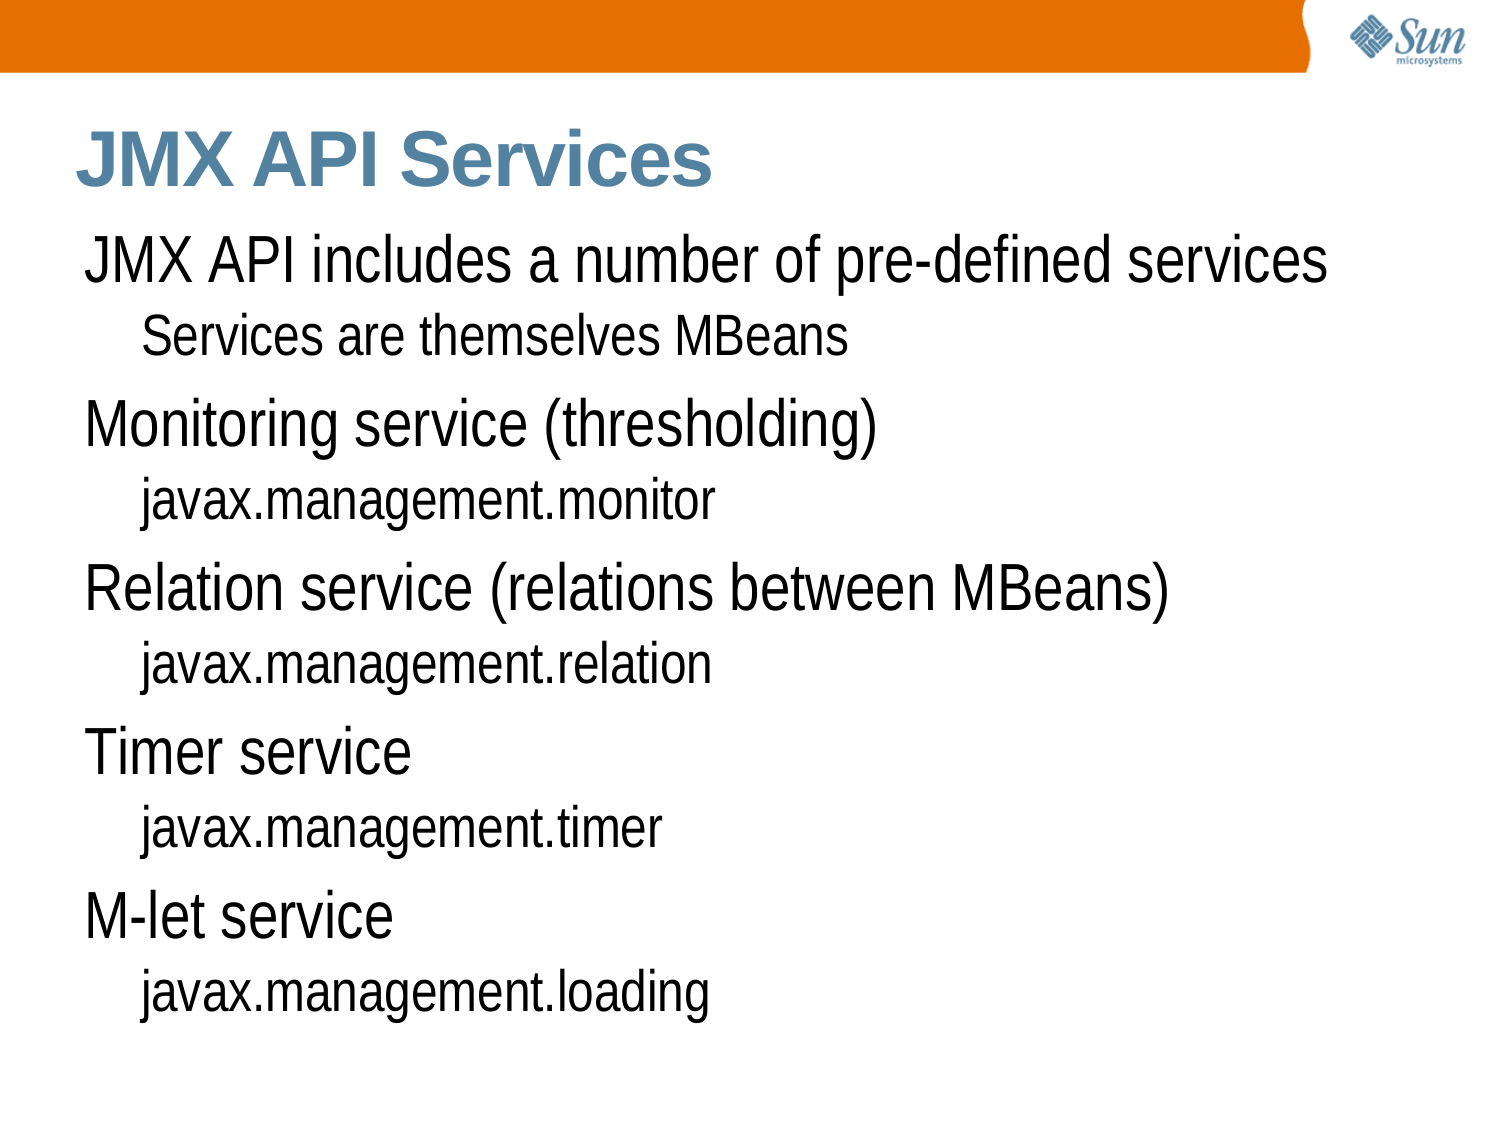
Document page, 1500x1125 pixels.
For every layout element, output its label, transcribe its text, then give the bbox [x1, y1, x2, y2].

list JMX API includes a number of pre-defined services Services are themselves MBeans Monitoring service (thresholding) javax.management.monitor Relation service (relations between MBeans) javax.management.relation Timer service javax.management.timer M-let service javax.management.loading [64, 230, 1402, 1118]
title JMX API Services [75, 122, 1438, 228]
picture [0, 0, 1500, 75]
